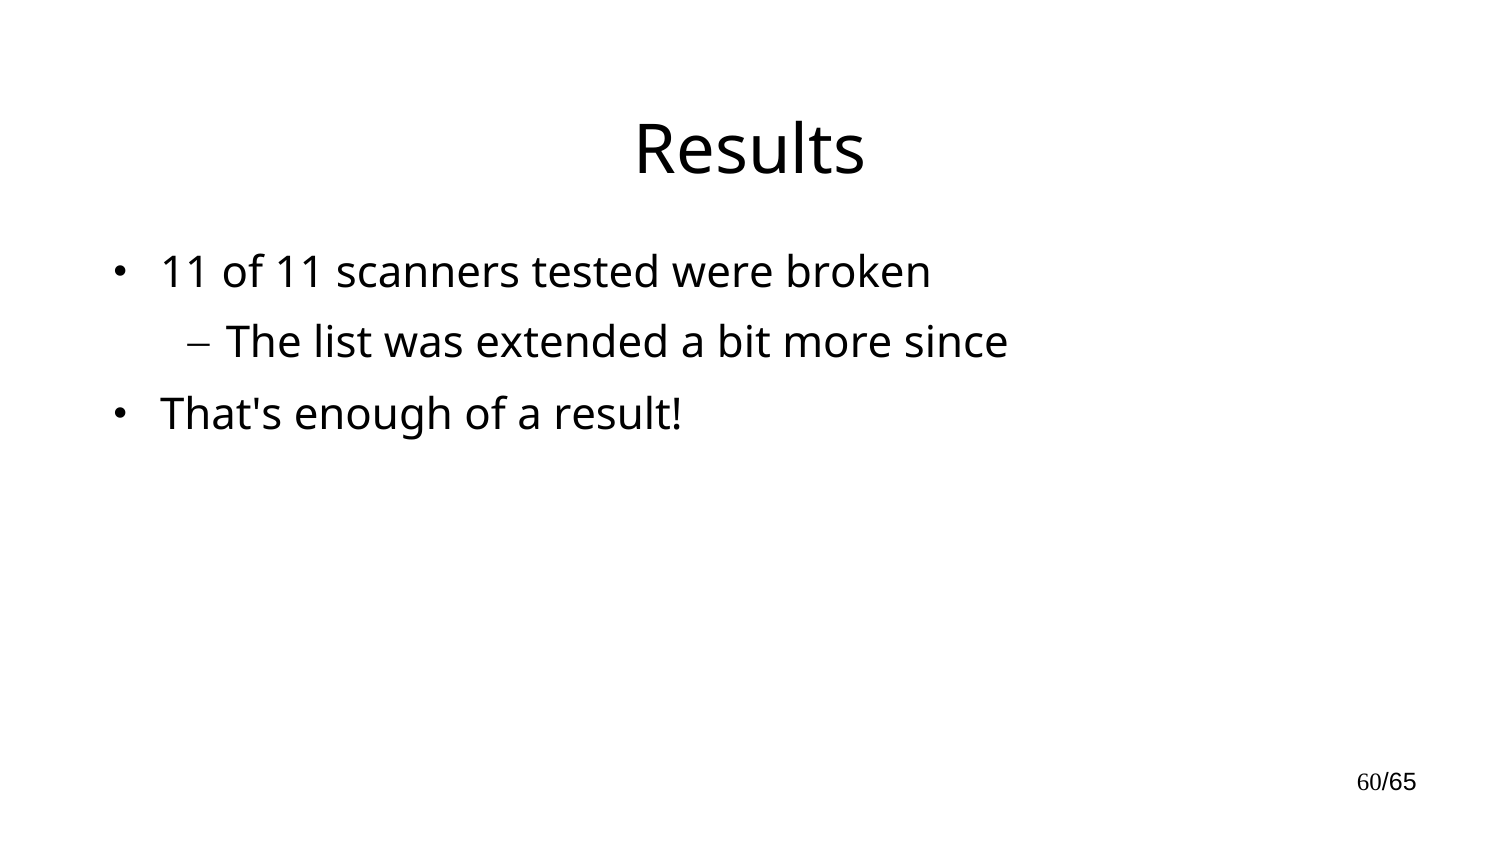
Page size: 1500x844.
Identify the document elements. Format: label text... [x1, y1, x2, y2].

title Results [112, 74, 1388, 216]
list 11 of 11 scanners tested were broken The list was extended a bit more since That's enough of a result! [112, 243, 1388, 751]
